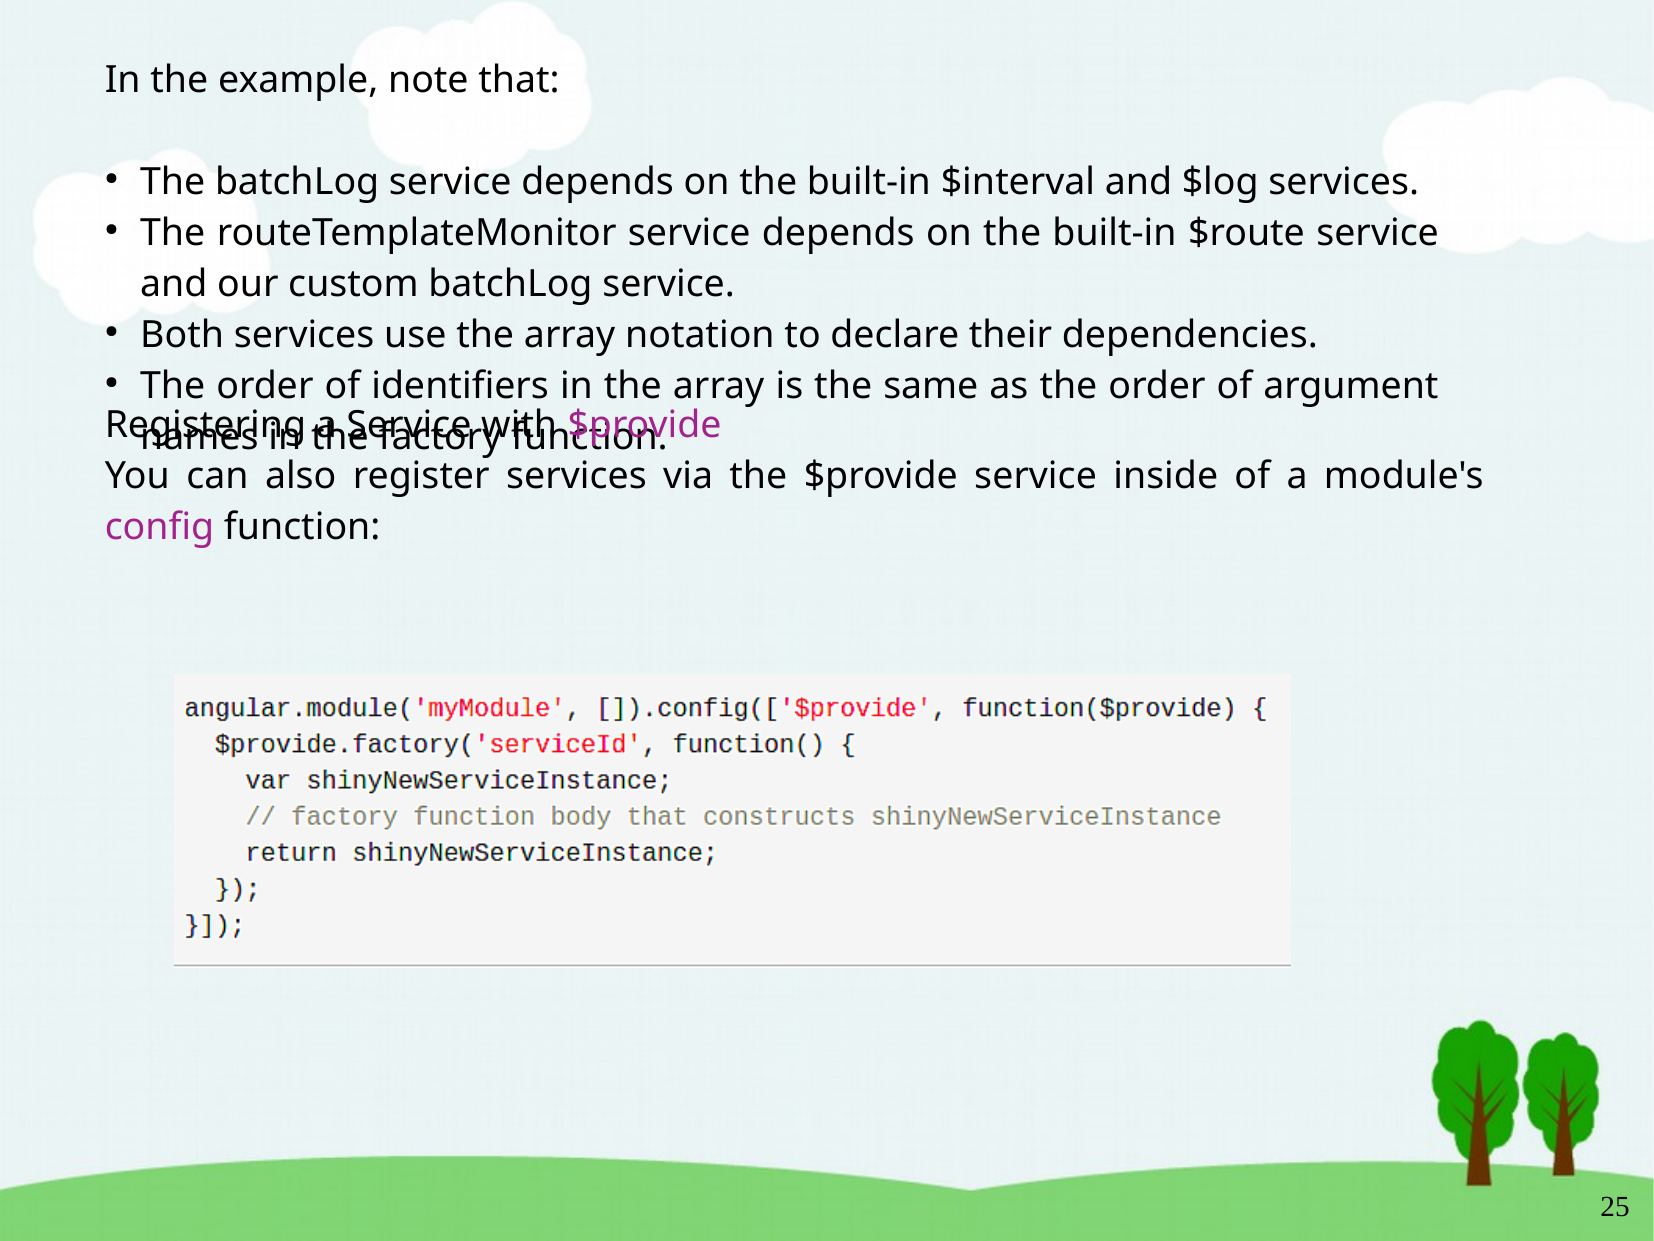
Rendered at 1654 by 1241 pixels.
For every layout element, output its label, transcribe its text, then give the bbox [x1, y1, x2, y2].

picture [0, 0, 1654, 1241]
text_box Registering a Service with $provide You can also register services via the $provide service inside of a module's config function: [90, 390, 1501, 612]
text_box In the example, note that: The batchLog service depends on the built-in $interval and $log services. The routeTemplateMonitor service depends on the built-in $route service and our custom batchLog service. Both services use the array notation to declare their dependencies. The order of identifiers in the array is the same as the order of argument names in the factory function. [90, 45, 1456, 390]
